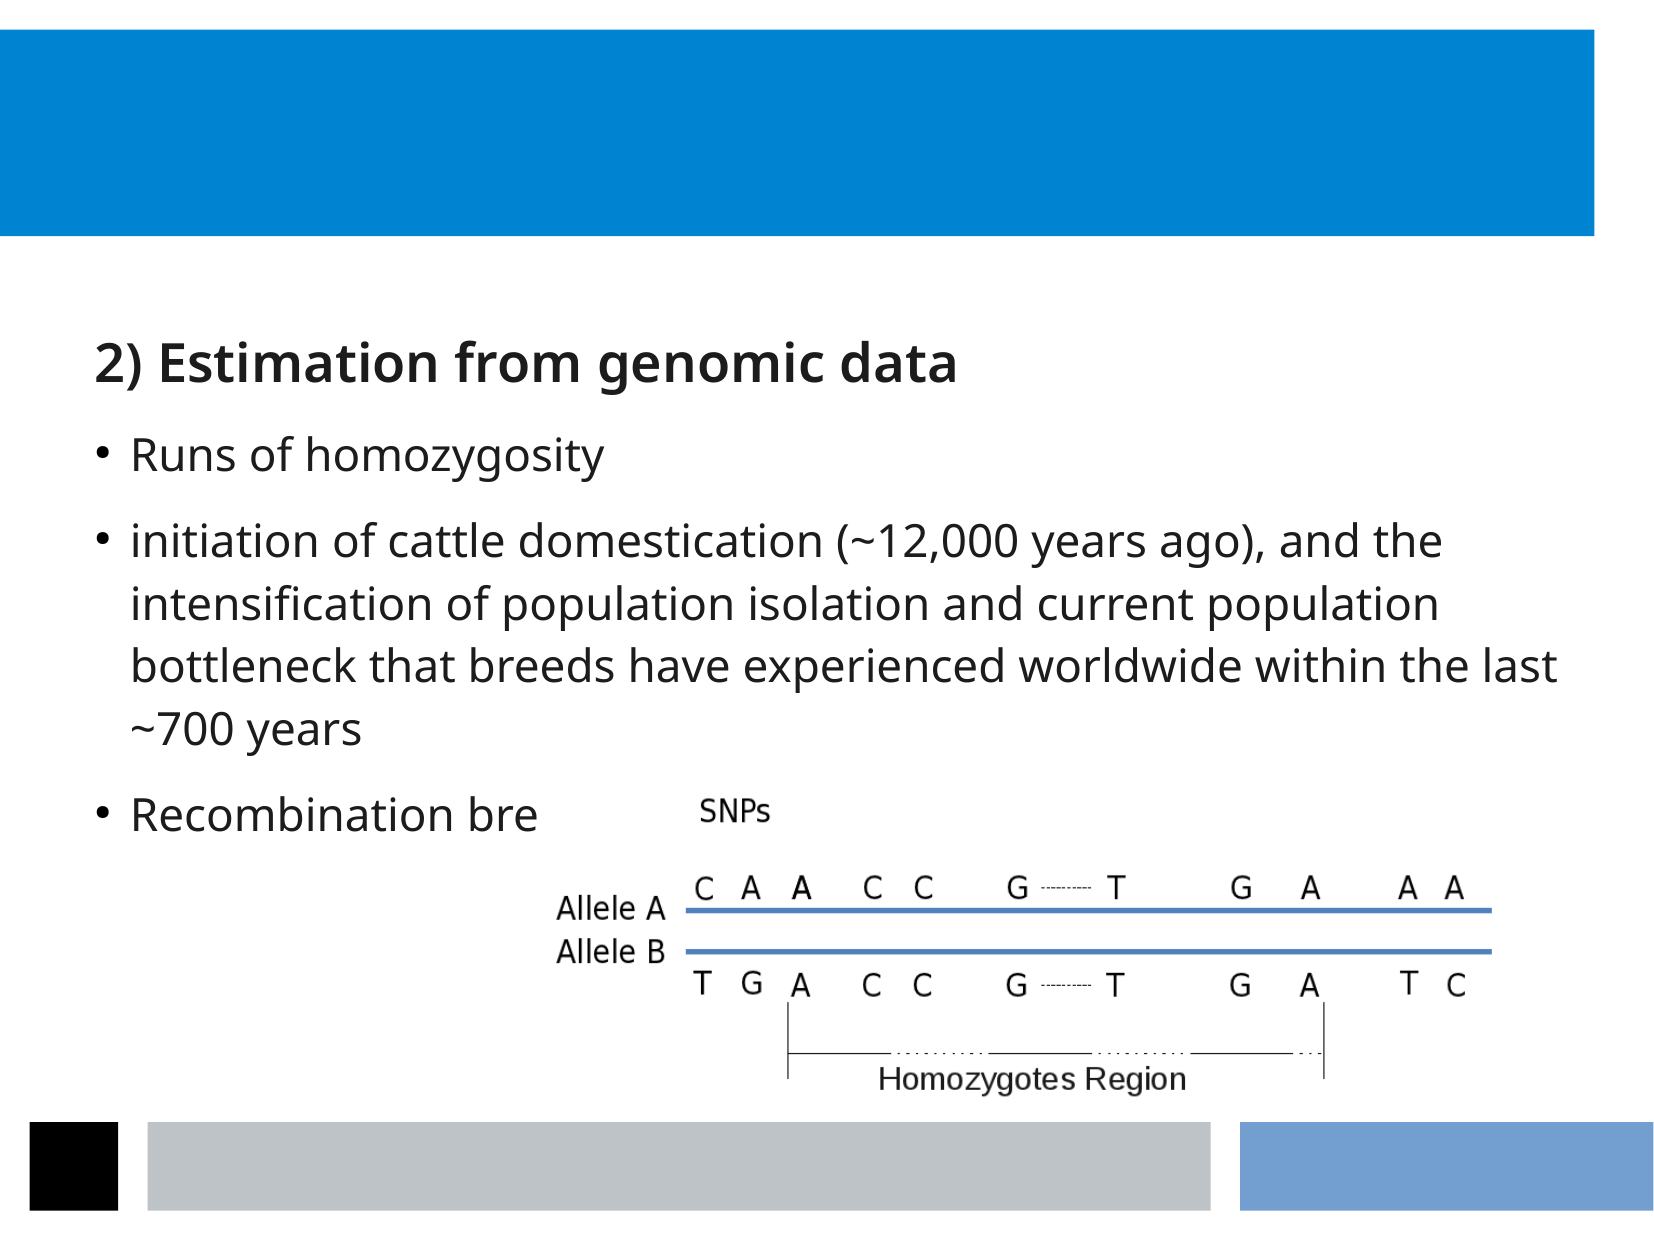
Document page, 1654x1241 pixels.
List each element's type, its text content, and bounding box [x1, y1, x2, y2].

list 2) Estimation from genomic data Runs of homozygosity initiation of cattle domestication (~12,000 years ago), and the intensification of population isolation and current population bottleneck that breeds have experienced worldwide within the last ~700 years Recombination breaks up LD blocks [59, 324, 1565, 1093]
picture [540, 779, 1546, 1117]
